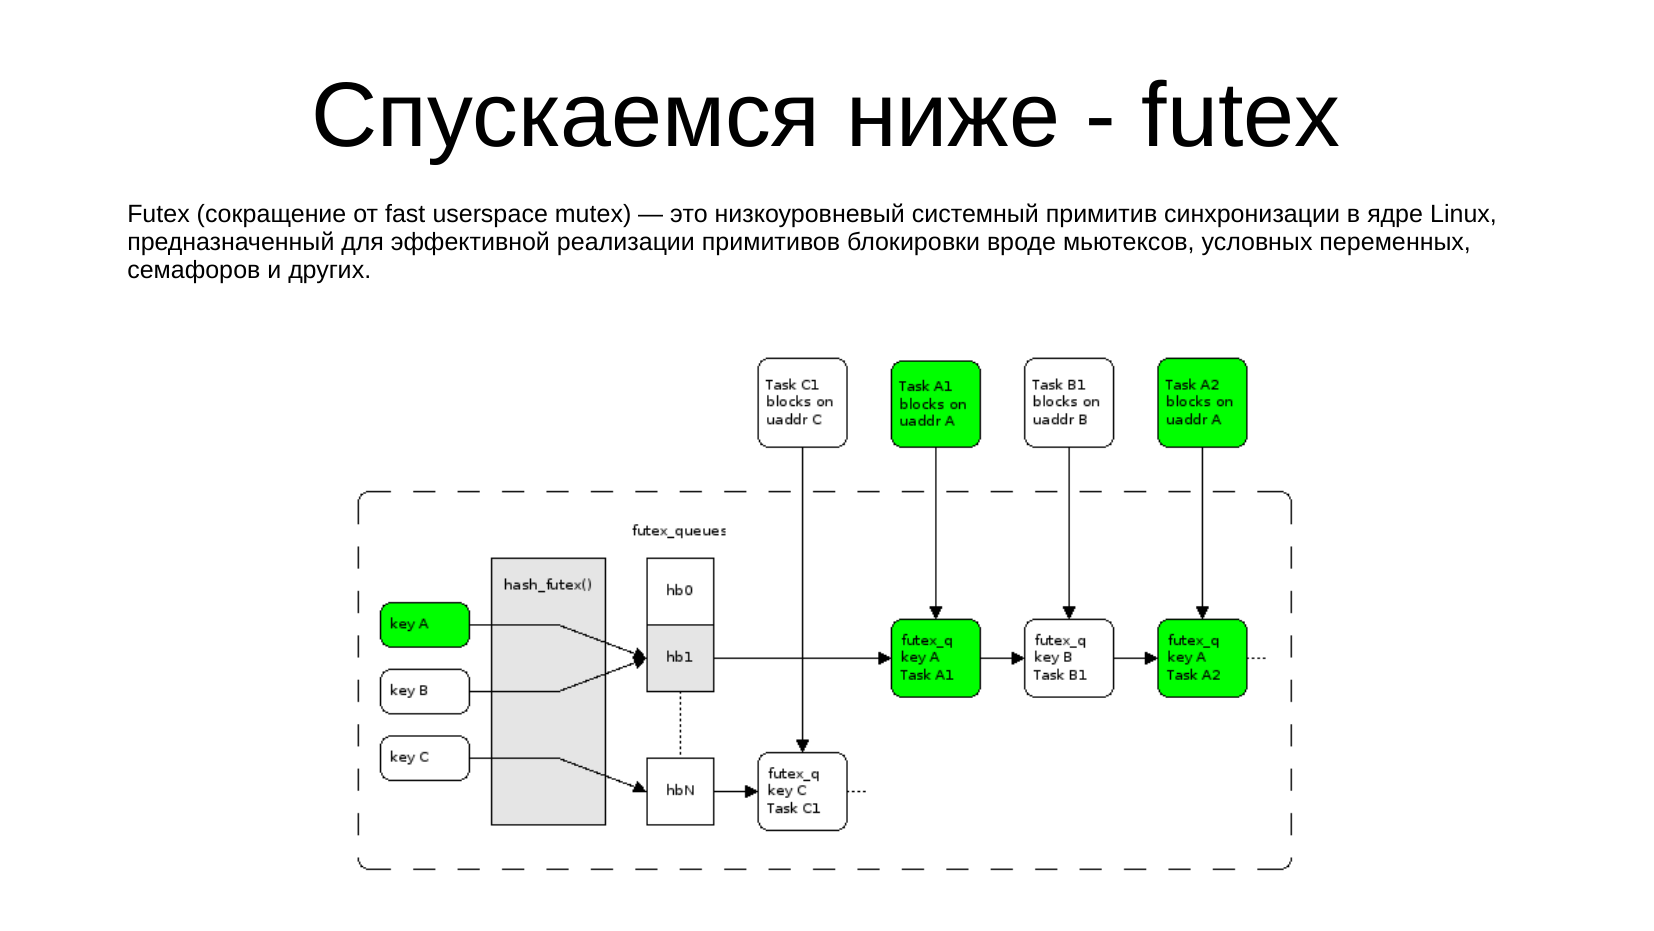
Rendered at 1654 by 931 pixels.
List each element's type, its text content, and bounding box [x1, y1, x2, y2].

title Спускаемся ниже - futex [82, 37, 1571, 193]
picture [337, 337, 1313, 891]
text_box Futex (сокращение от fast userspace mutex) — это низкоуровневый системный примитив синхронизации в ядре Linux, предназначенный для эффективной реализации примитивов блокировки вроде мьютексов, условных переменных, семафоров и других. [112, 192, 1538, 344]
